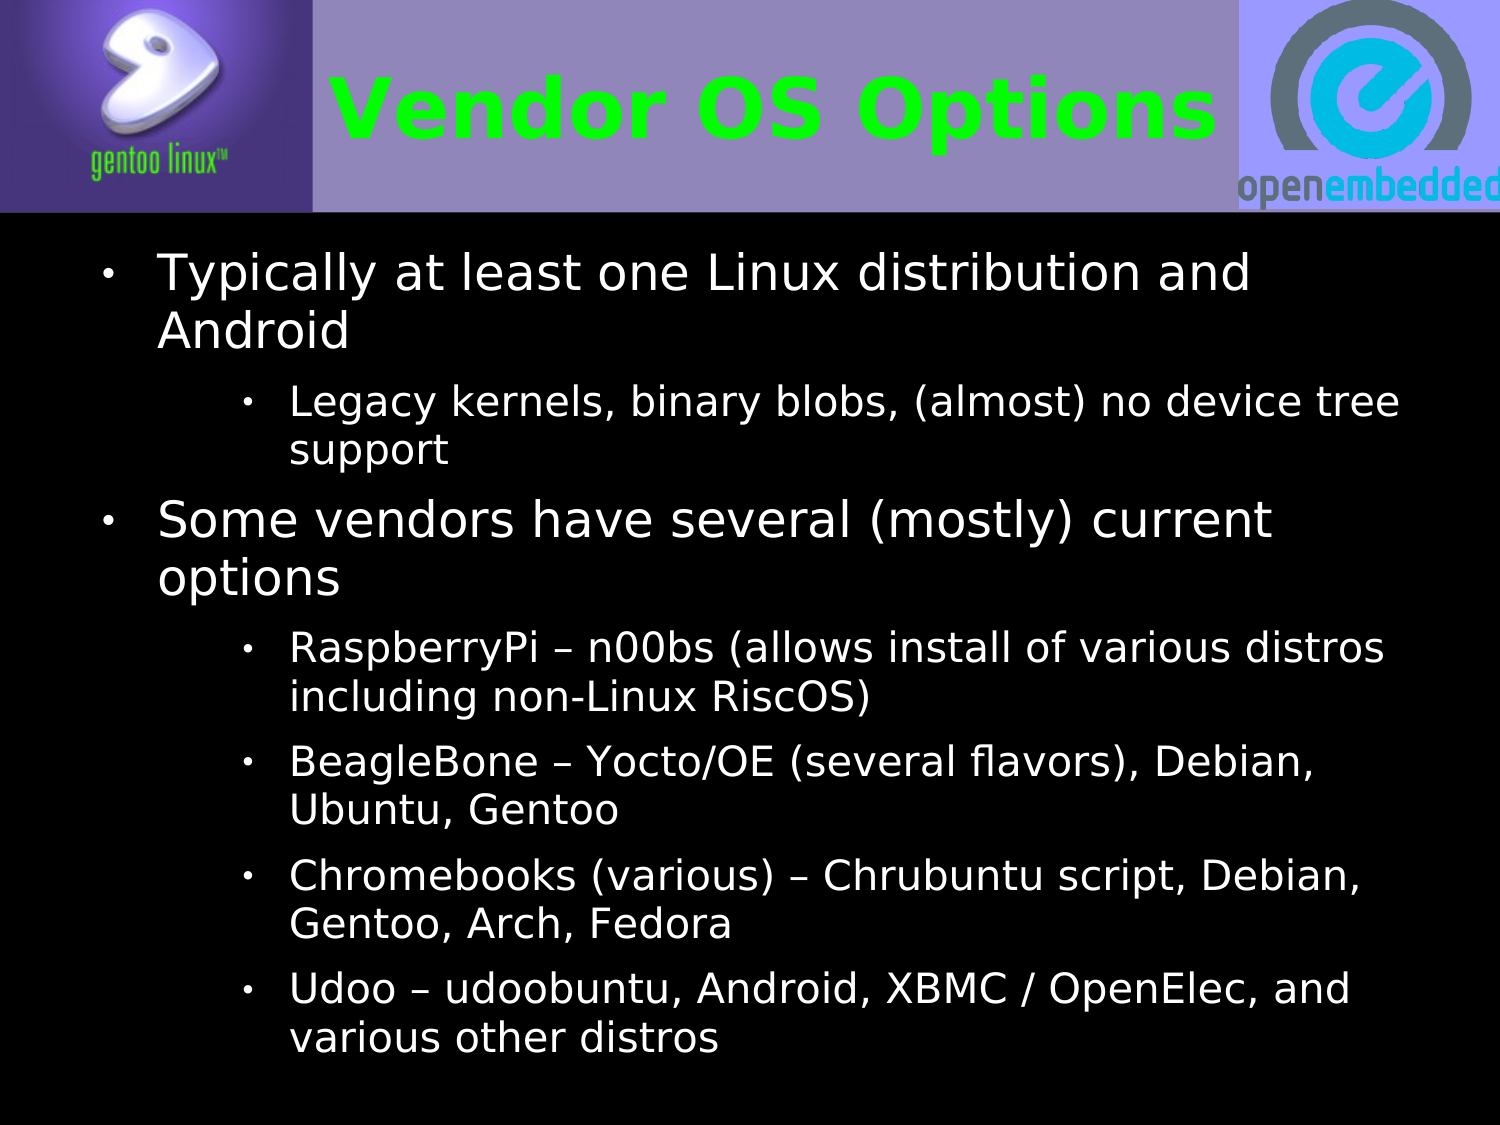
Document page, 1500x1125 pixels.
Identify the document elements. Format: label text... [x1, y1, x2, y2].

title Vendor OS Options [319, 12, 1230, 201]
picture [0, 0, 302, 184]
list Typically at least one Linux distribution and Android Legacy kernels, binary blobs, (almost) no device tree support Some vendors have several (mostly) current options RaspberryPi – n00bs (allows install of various distros including non-Linux RiscOS) BeagleBone – Yocto/OE (several flavors), Debian, Ubuntu, Gentoo Chromebooks (various) – Chrubuntu script, Debian, Gentoo, Arch, Fedora Udoo – udoobuntu, Android, XBMC / OpenElec, and various other distros [45, 244, 1456, 1004]
picture [1238, 0, 1500, 210]
